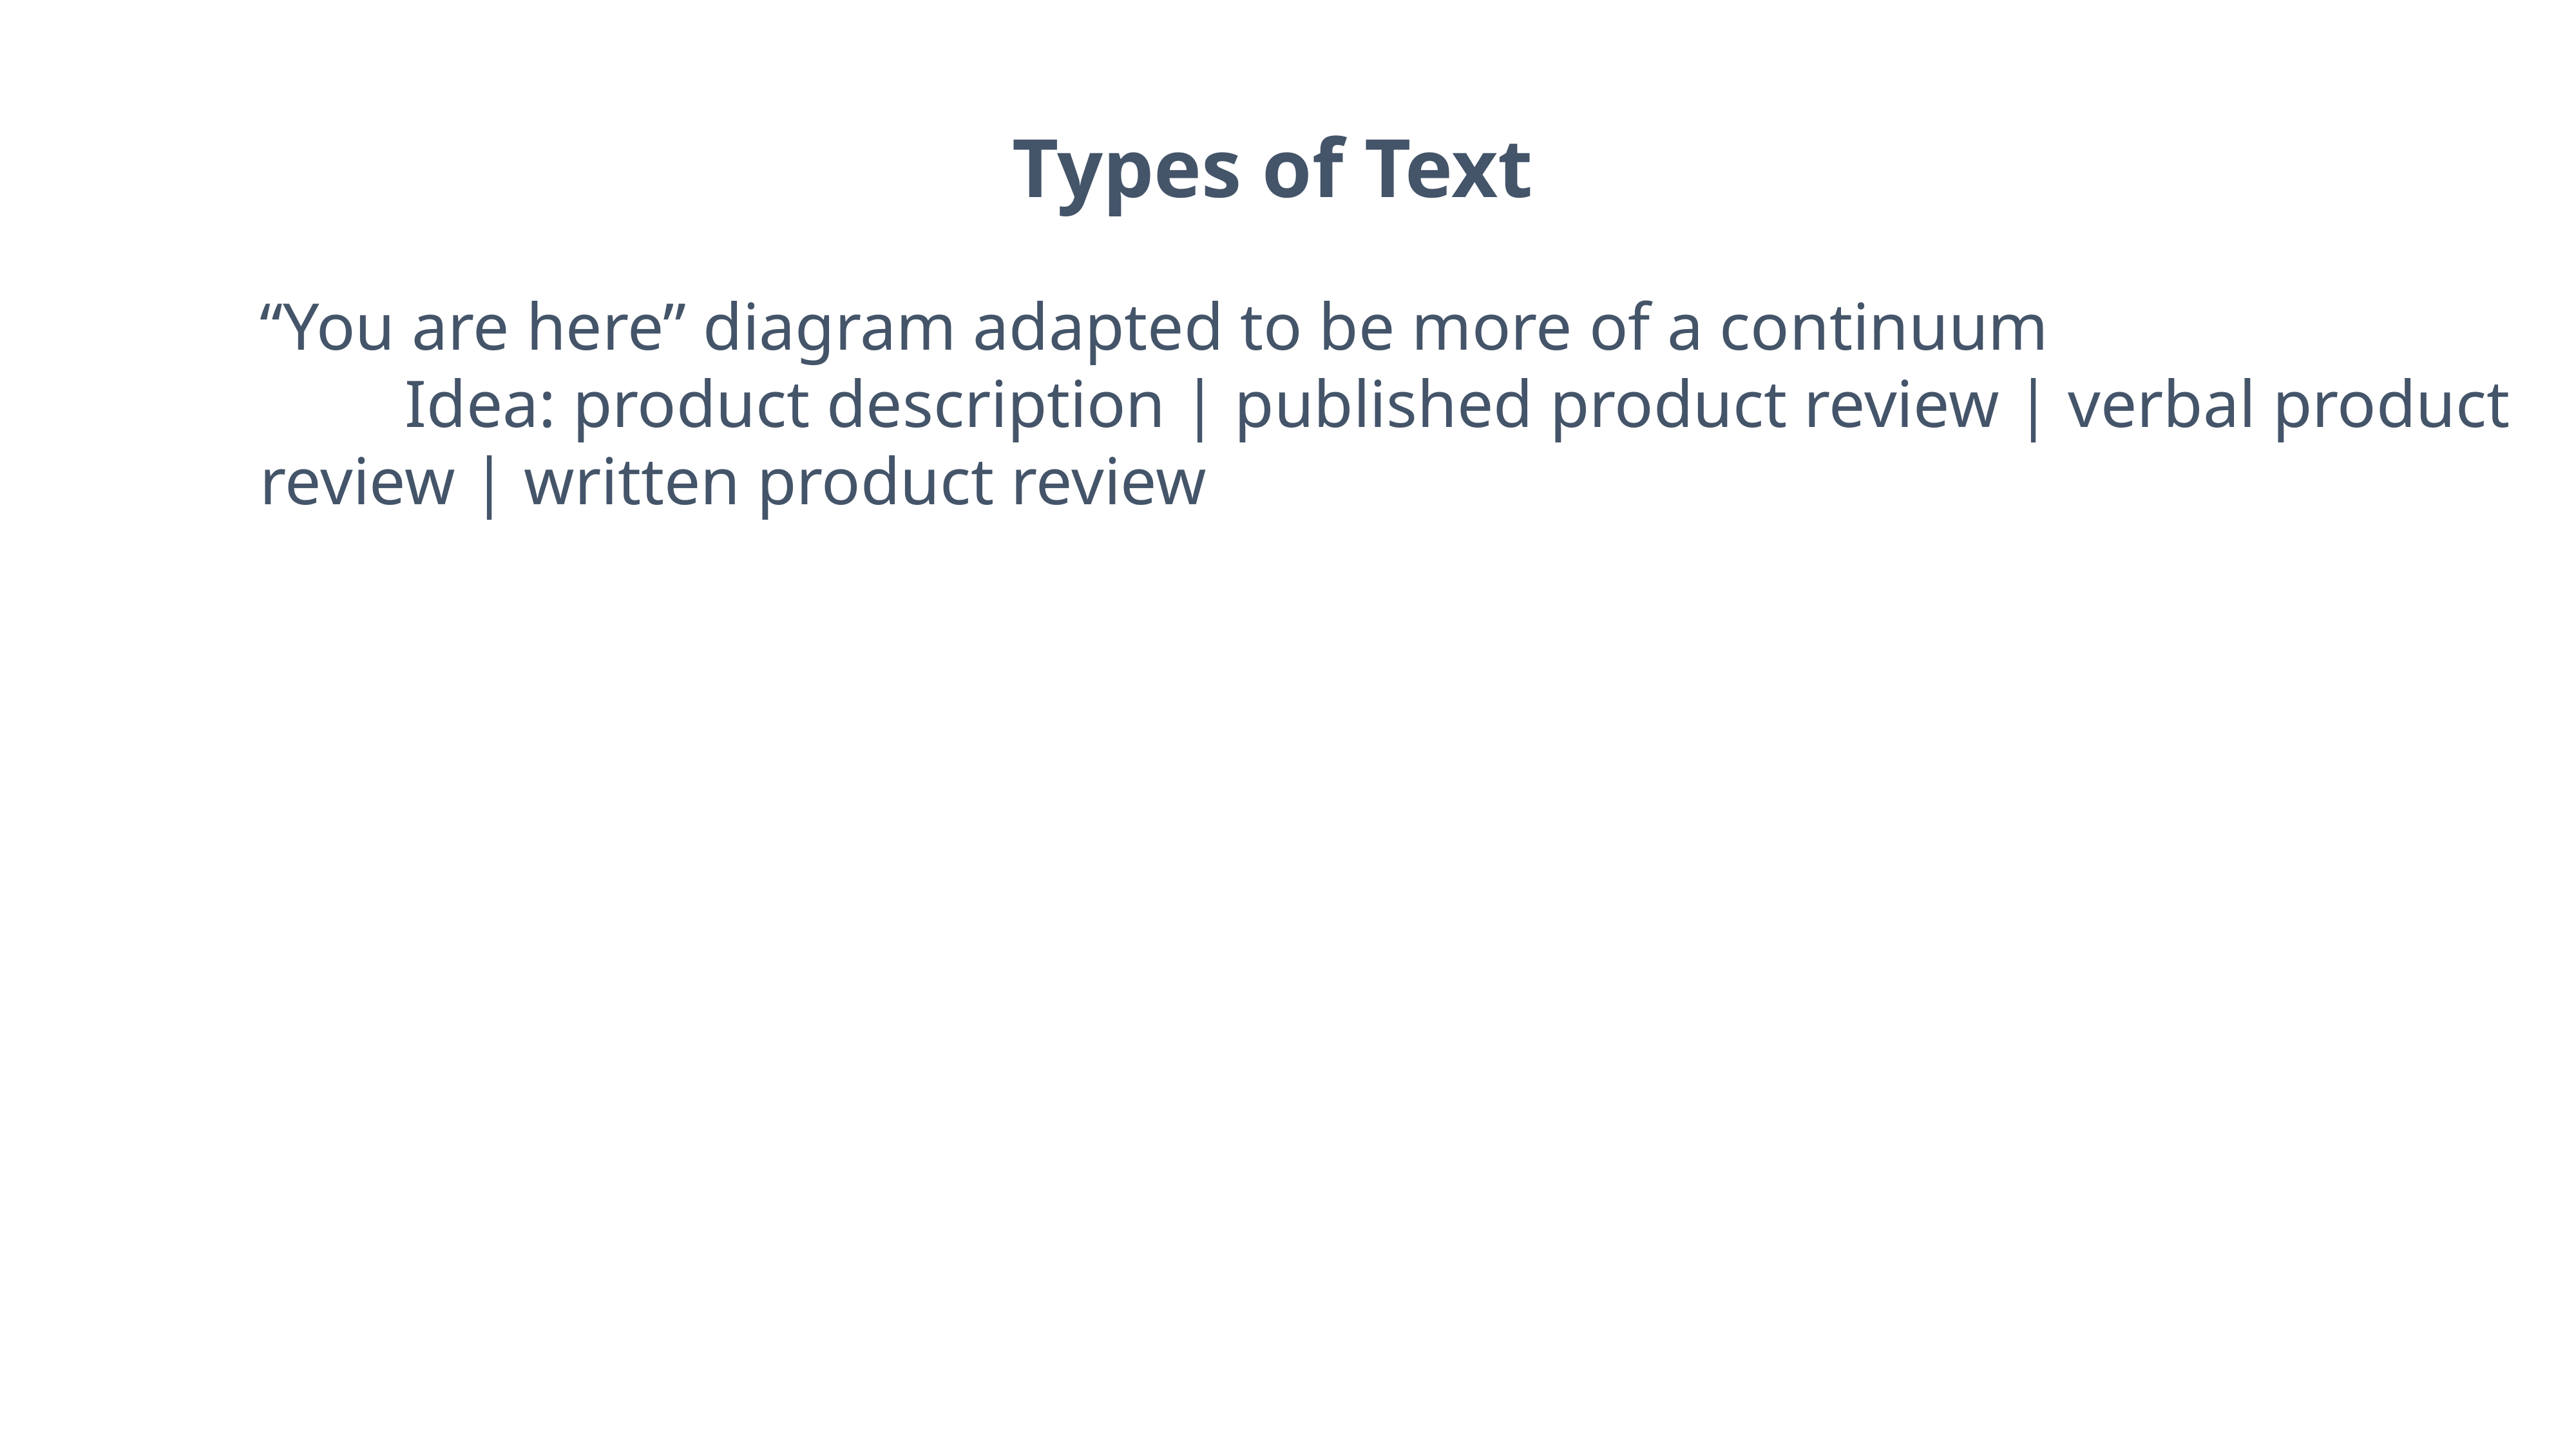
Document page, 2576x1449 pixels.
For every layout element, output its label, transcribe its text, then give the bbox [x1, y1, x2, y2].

text_box “You are here” diagram adapted to be more of a continuum Idea: product description | published product review | verbal product review | written product review [250, 280, 2549, 522]
text_box Types of Text [1002, 112, 1543, 219]
